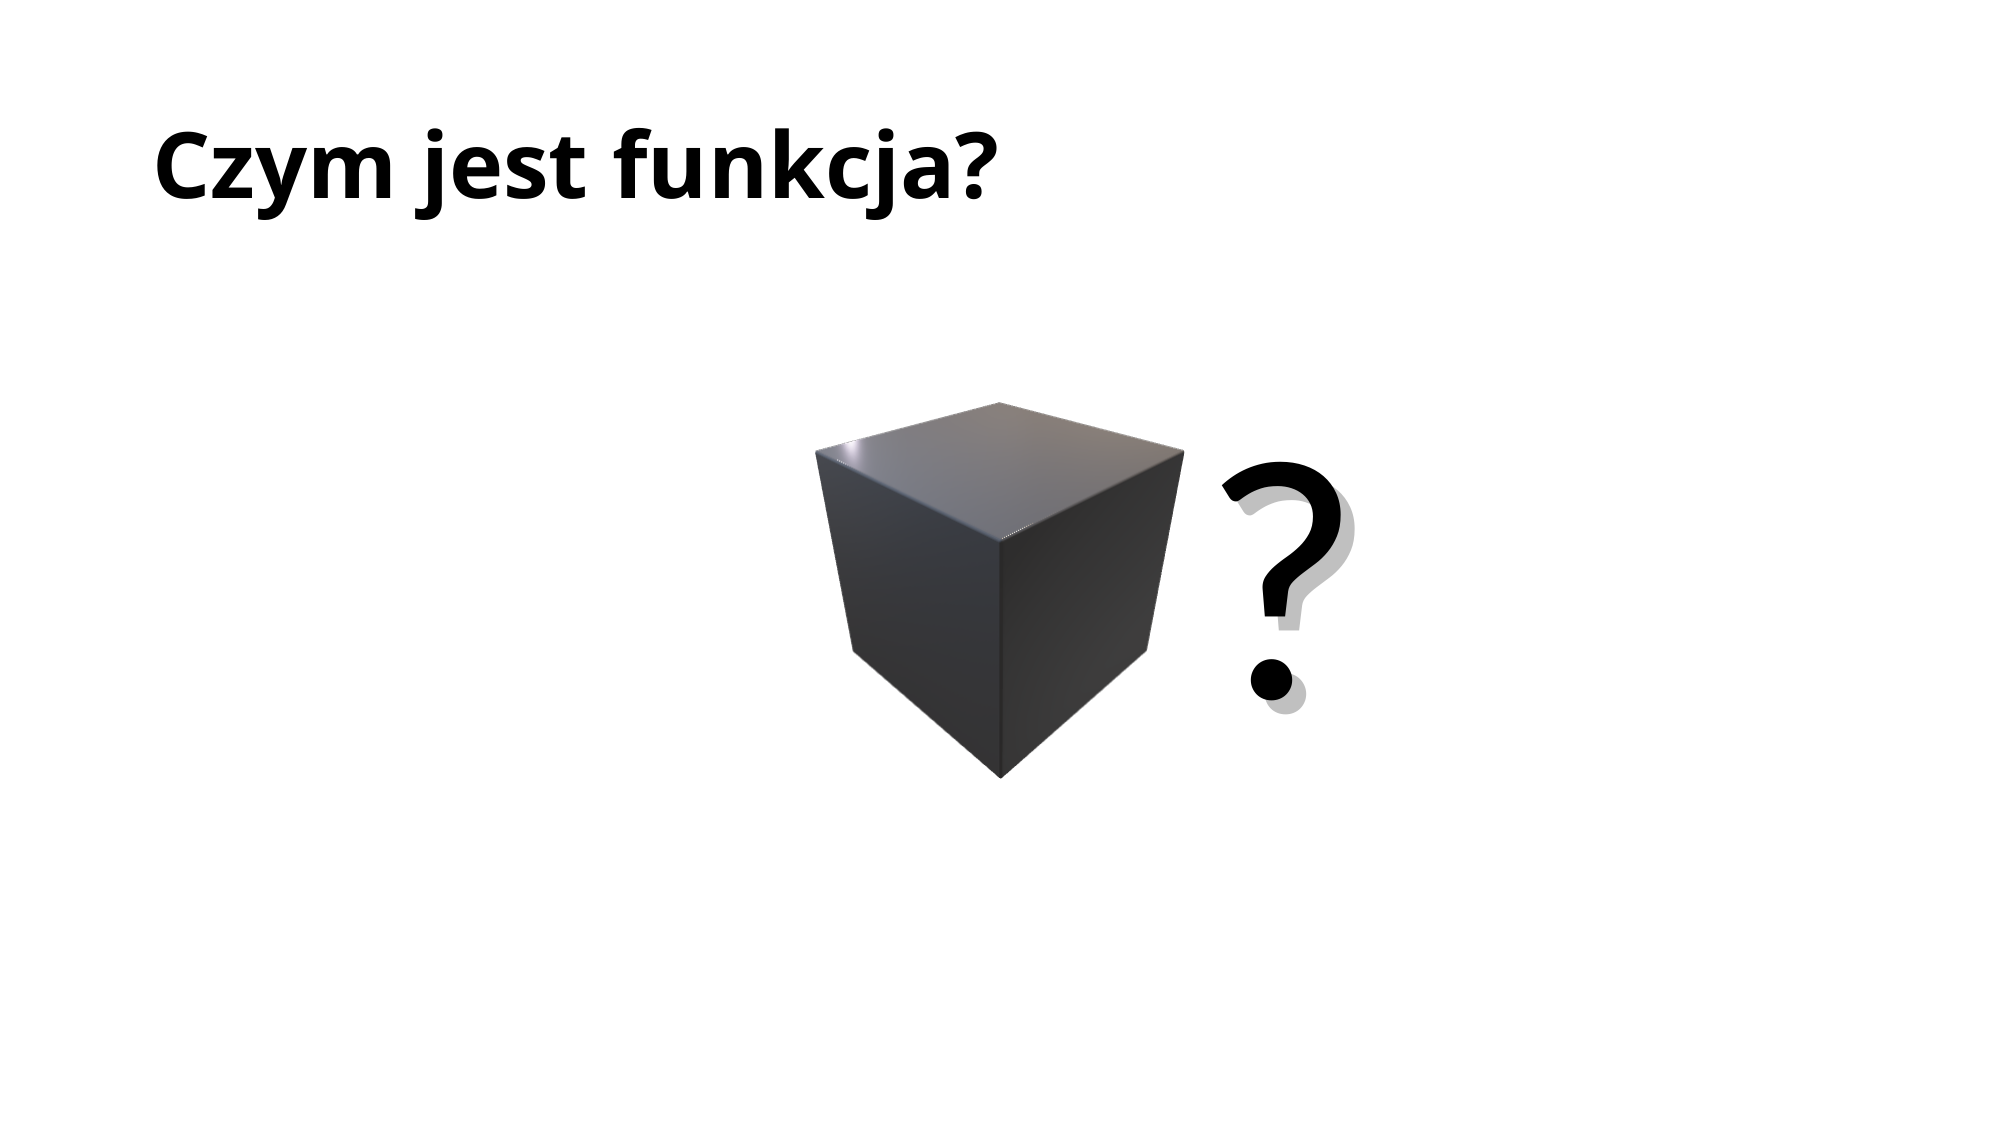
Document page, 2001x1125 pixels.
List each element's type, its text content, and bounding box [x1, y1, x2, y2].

title Czym jest funkcja? [137, 59, 1863, 278]
picture [814, 345, 1186, 780]
text_box ? [1186, 345, 1376, 775]
